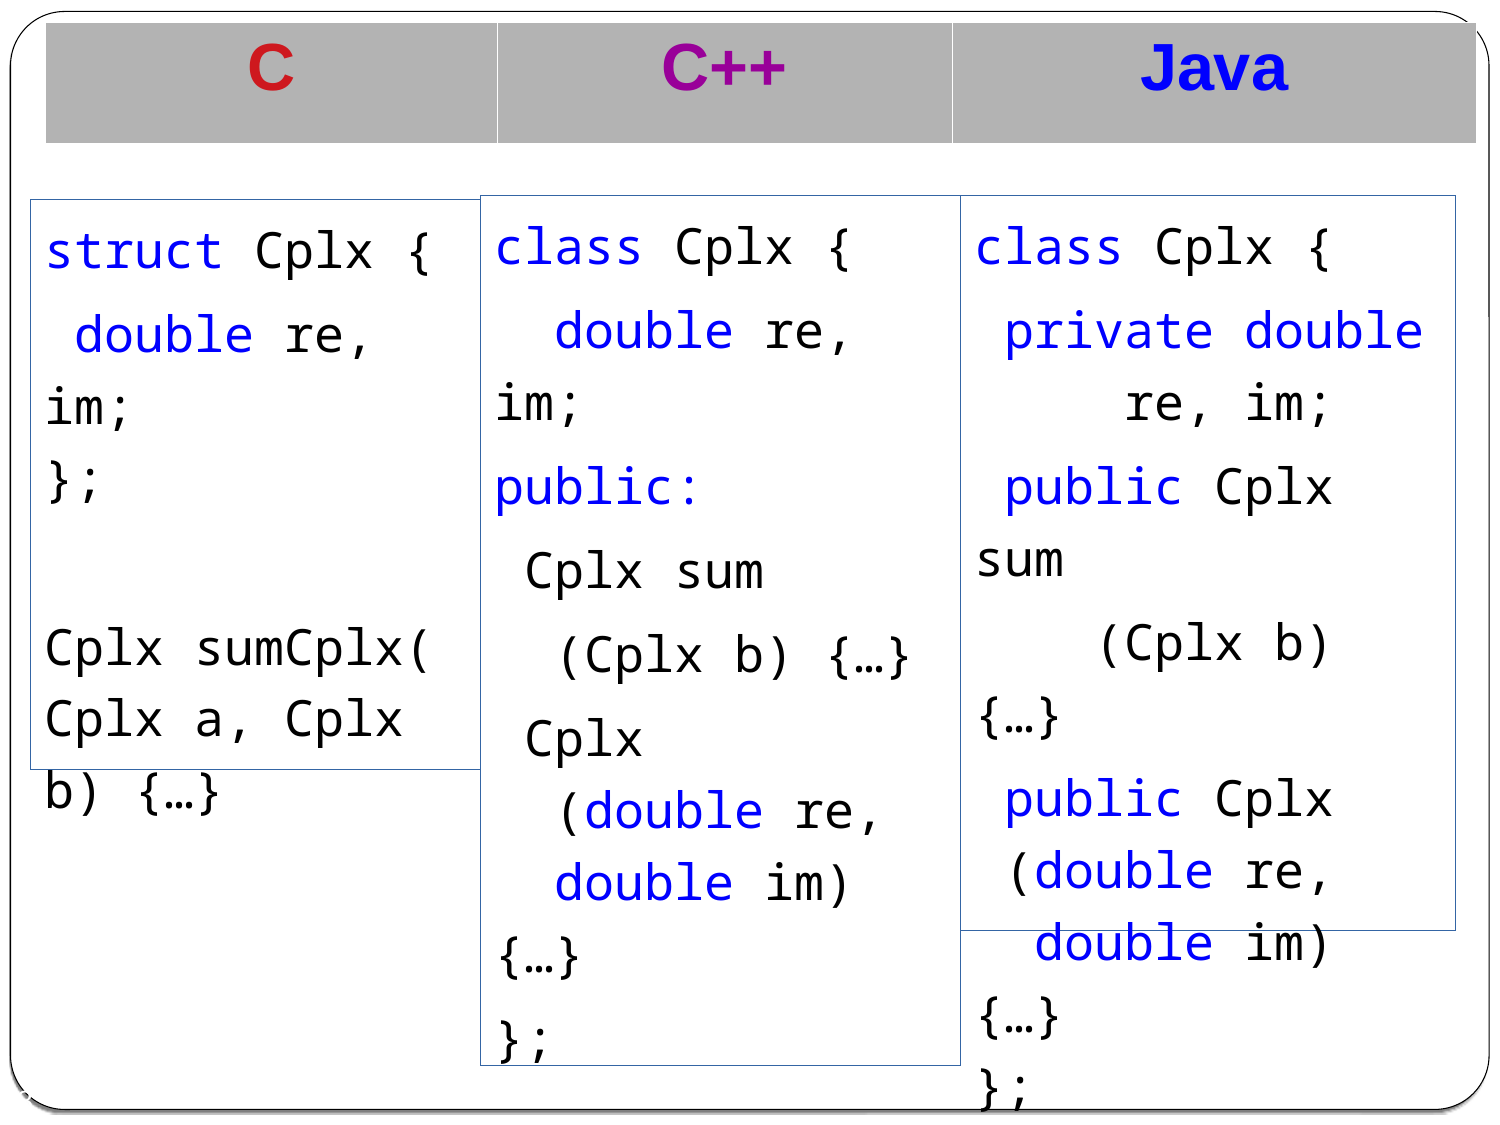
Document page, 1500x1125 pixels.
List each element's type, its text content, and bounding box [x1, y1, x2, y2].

list class Cplx { private double re, im; public Cplx sum (Cplx b) {…} public Cplx (double re, double im) {…} }; [961, 195, 1456, 931]
list class Cplx { double re, im; public: Cplx sum (Cplx b) {…} Cplx (double re, double im) {…} }; [480, 195, 961, 1066]
table_header Java [953, 23, 1476, 143]
table_header C++ [498, 23, 952, 143]
table_header C [46, 23, 497, 143]
list struct Cplx { double re, im; }; Cplx sumCplx( Cplx a, Cplx b) {…} [30, 199, 480, 770]
slide_number <number> [0, 1074, 50, 1125]
